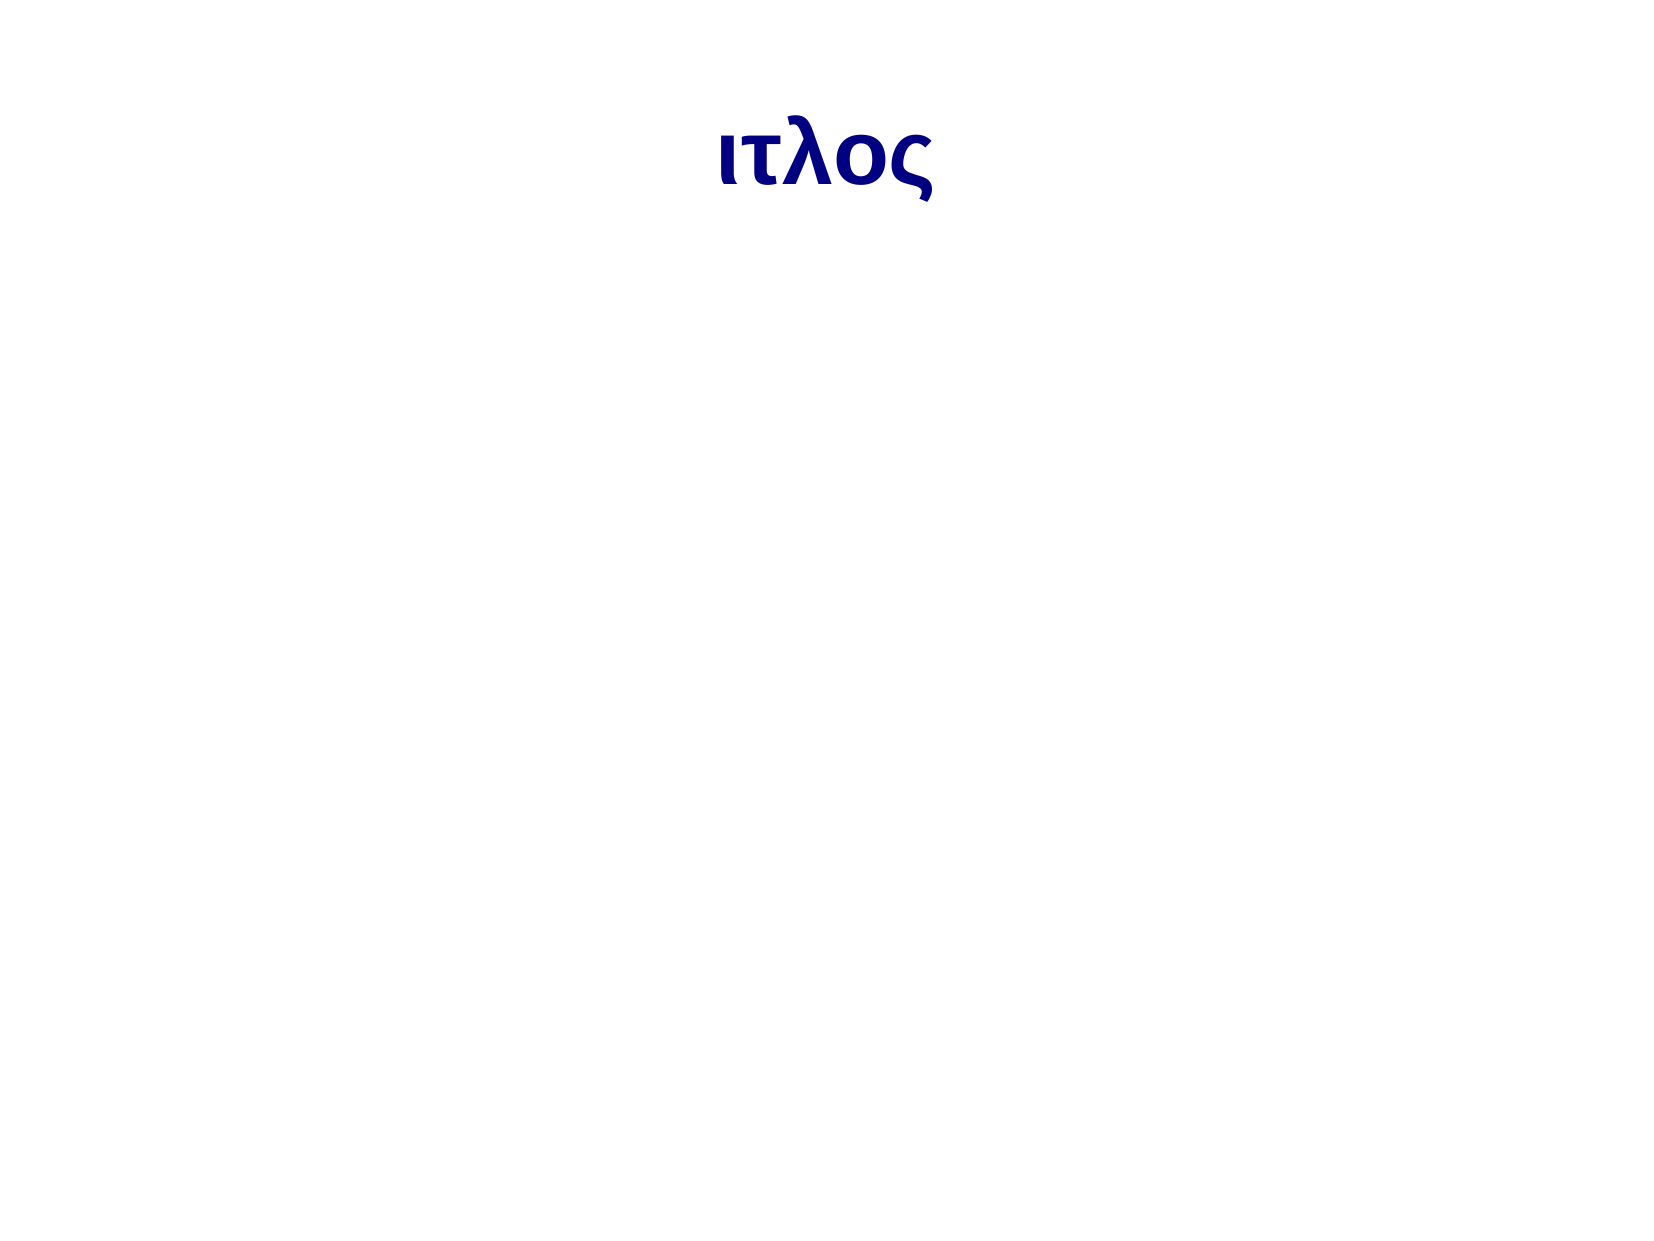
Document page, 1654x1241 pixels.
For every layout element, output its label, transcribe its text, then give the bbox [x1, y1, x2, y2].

title ιτλος [82, 49, 1571, 257]
